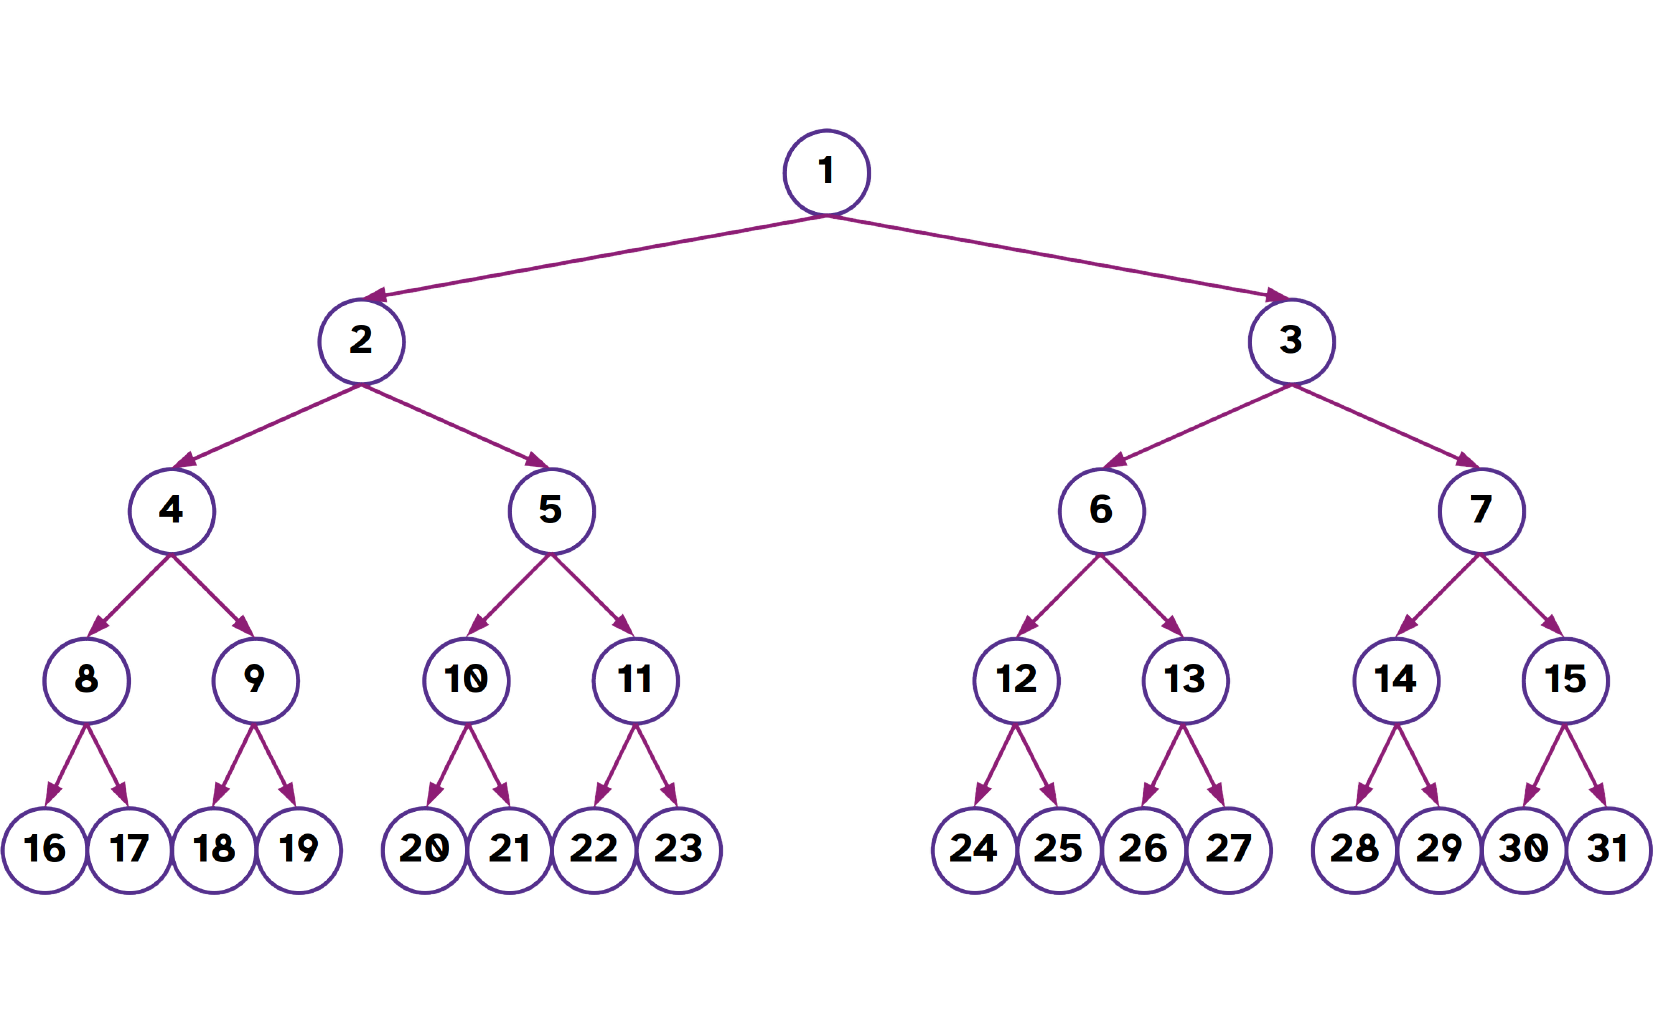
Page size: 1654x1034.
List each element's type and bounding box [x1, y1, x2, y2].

picture [0, 128, 1653, 895]
